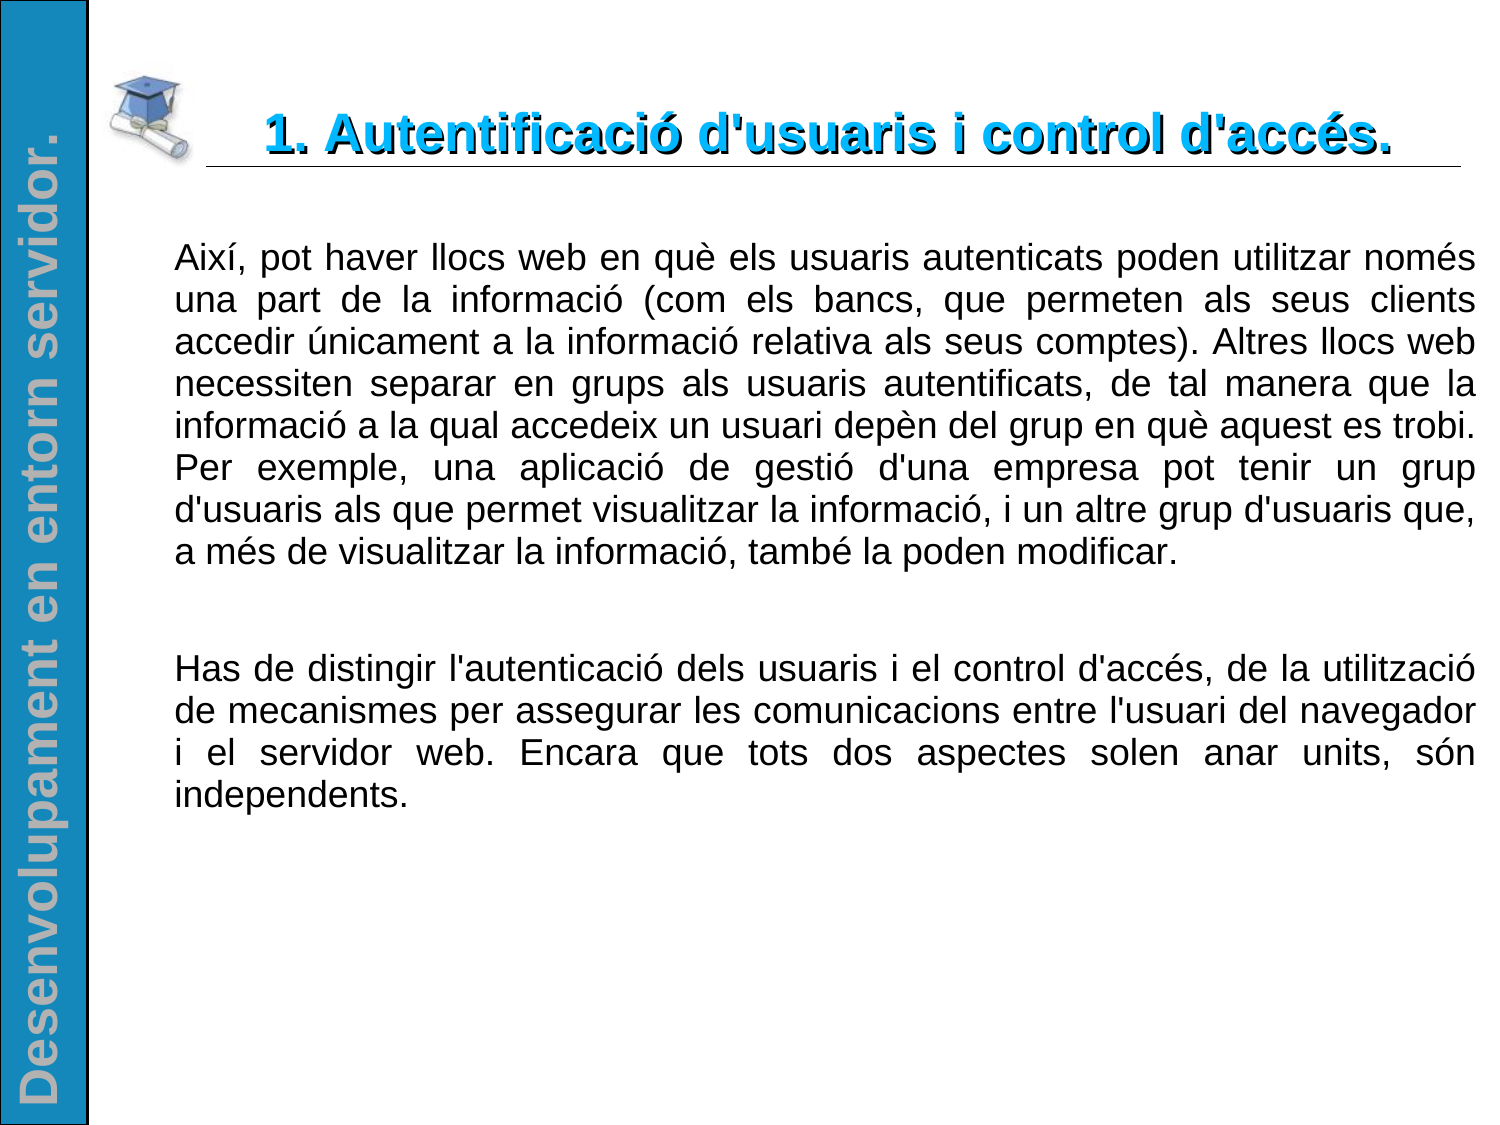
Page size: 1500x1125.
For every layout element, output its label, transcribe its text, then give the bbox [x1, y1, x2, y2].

list Així, pot haver llocs web en què els usuaris autenticats poden utilitzar només una part de la informació (com els bancs, que permeten als seus clients accedir únicament a la informació relativa als seus comptes). Altres llocs web necessiten separar en grups als usuaris autentificats, de tal manera que la informació a la qual accedeix un usuari depèn del grup en què aquest es trobi. Per exemple, una aplicació de gestió d'una empresa pot tenir un grup d'usuaris als que permet visualitzar la informació, i un altre grup d'usuaris que, a més de visualitzar la informació, també la poden modificar. Has de distingir l'autenticació dels usuaris i el control d'accés, de la utilització de mecanismes per assegurar les comunicacions entre l'usuari del navegador i el servidor web. Encara que tots dos aspectes solen anar units, són independents. [118, 236, 1477, 979]
title 1. Autentificació d'usuaris i control d'accés. [206, 88, 1447, 178]
picture [93, 61, 206, 174]
